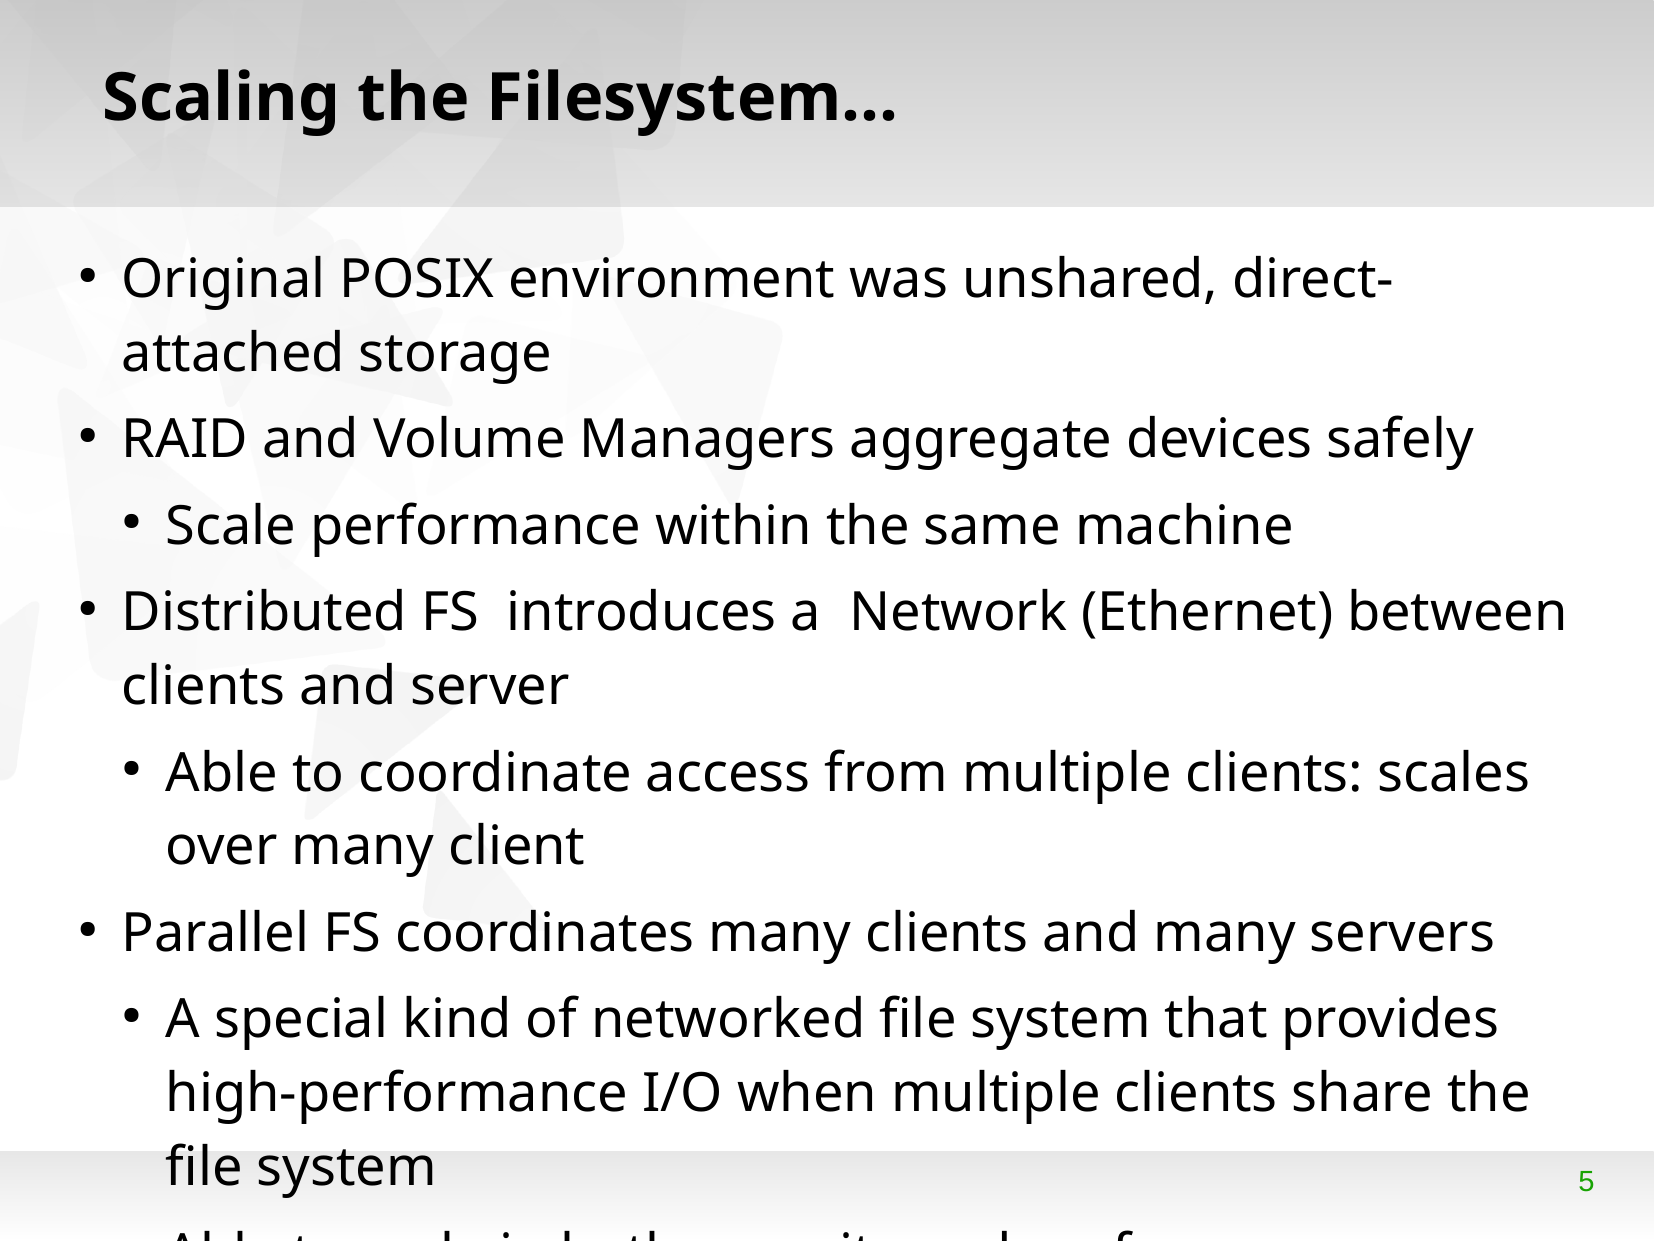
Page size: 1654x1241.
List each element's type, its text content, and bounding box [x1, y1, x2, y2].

list Original POSIX environment was unshared, direct-attached storage RAID and Volume Managers aggregate devices safely Scale performance within the same machine Distributed FS introduces a Network (Ethernet) between clients and server Able to coordinate access from multiple clients: scales over many client Parallel FS coordinates many clients and many servers A special kind of networked file system that provides high-performance I/O when multiple clients share the file system Able to scale in both capacity and performance [78, 239, 1591, 1201]
title Scaling the Filesystem... [102, 0, 1449, 199]
picture [0, 0, 783, 931]
